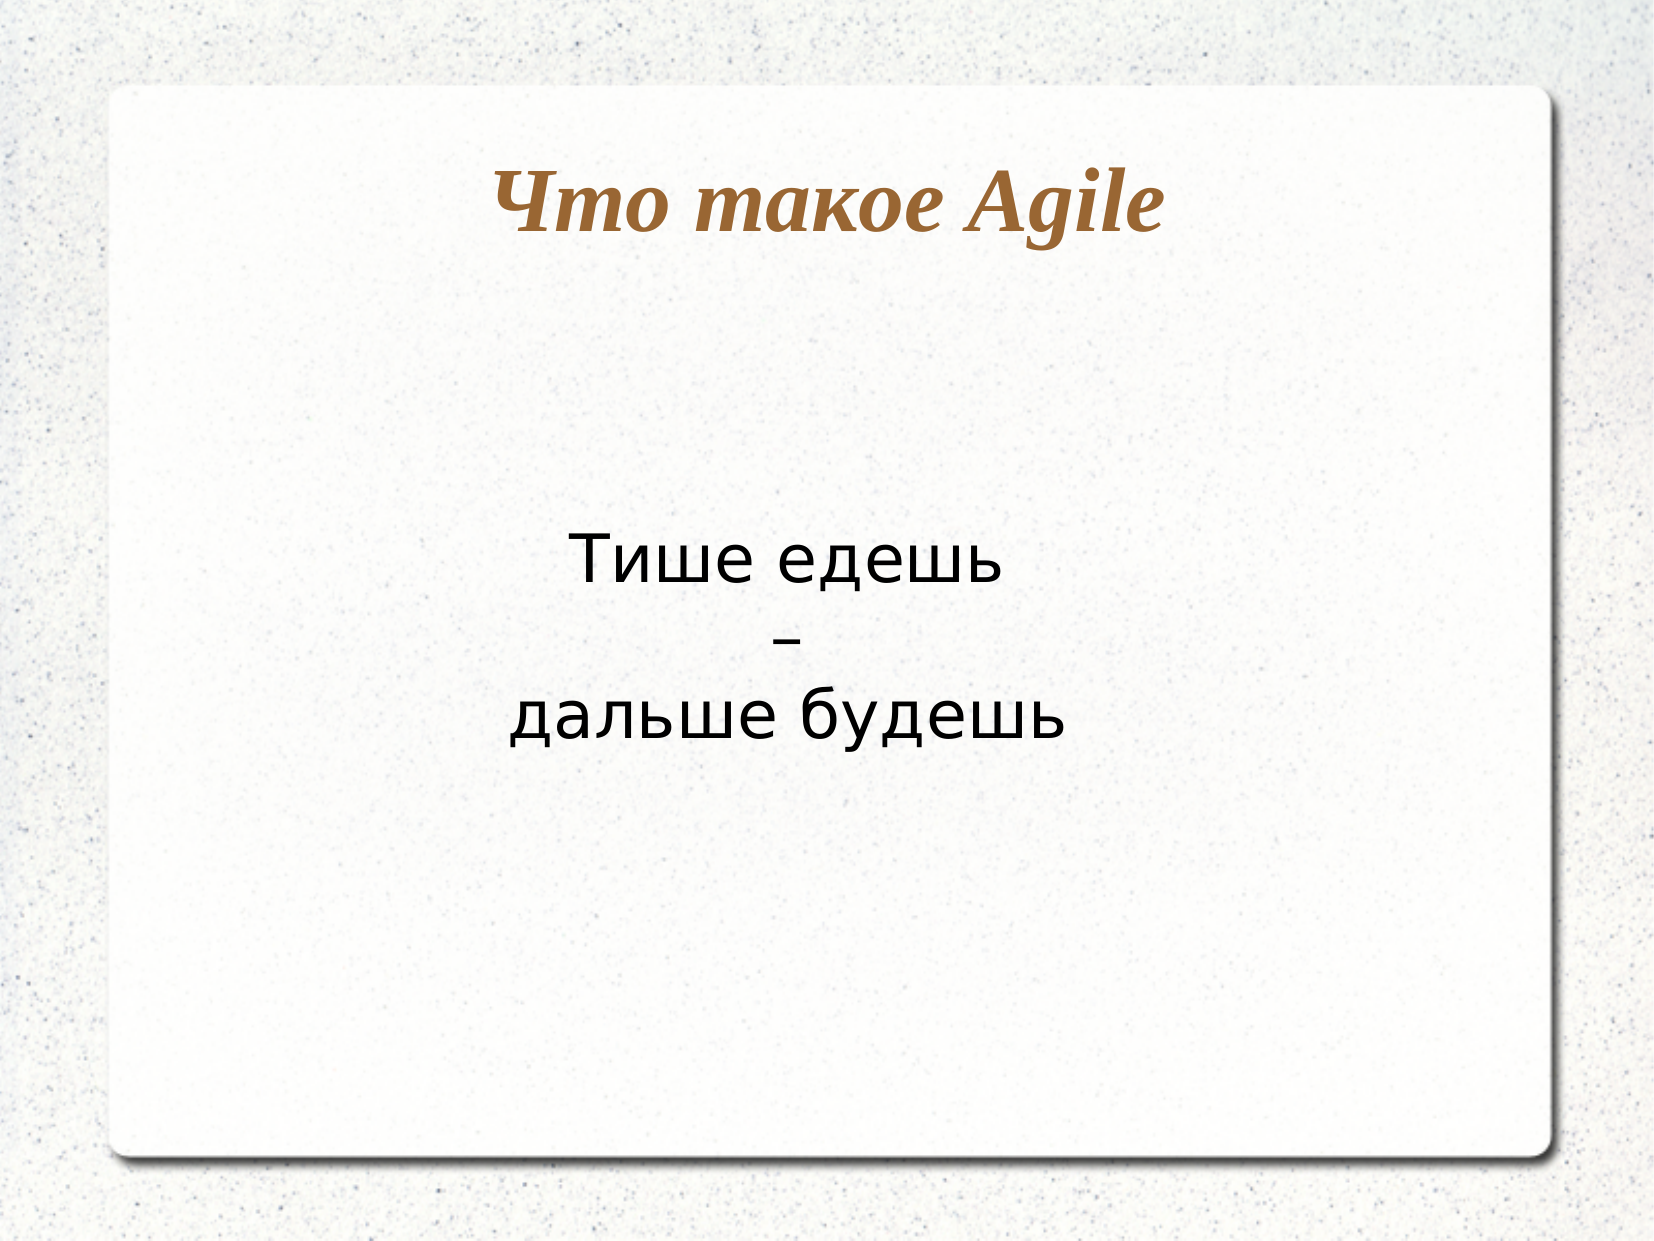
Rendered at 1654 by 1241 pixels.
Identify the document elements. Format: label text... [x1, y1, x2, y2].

picture [0, 0, 1654, 1241]
text_box Тише едешь – дальше будешь [180, 513, 1396, 762]
title Что такое Agile [118, 96, 1536, 304]
